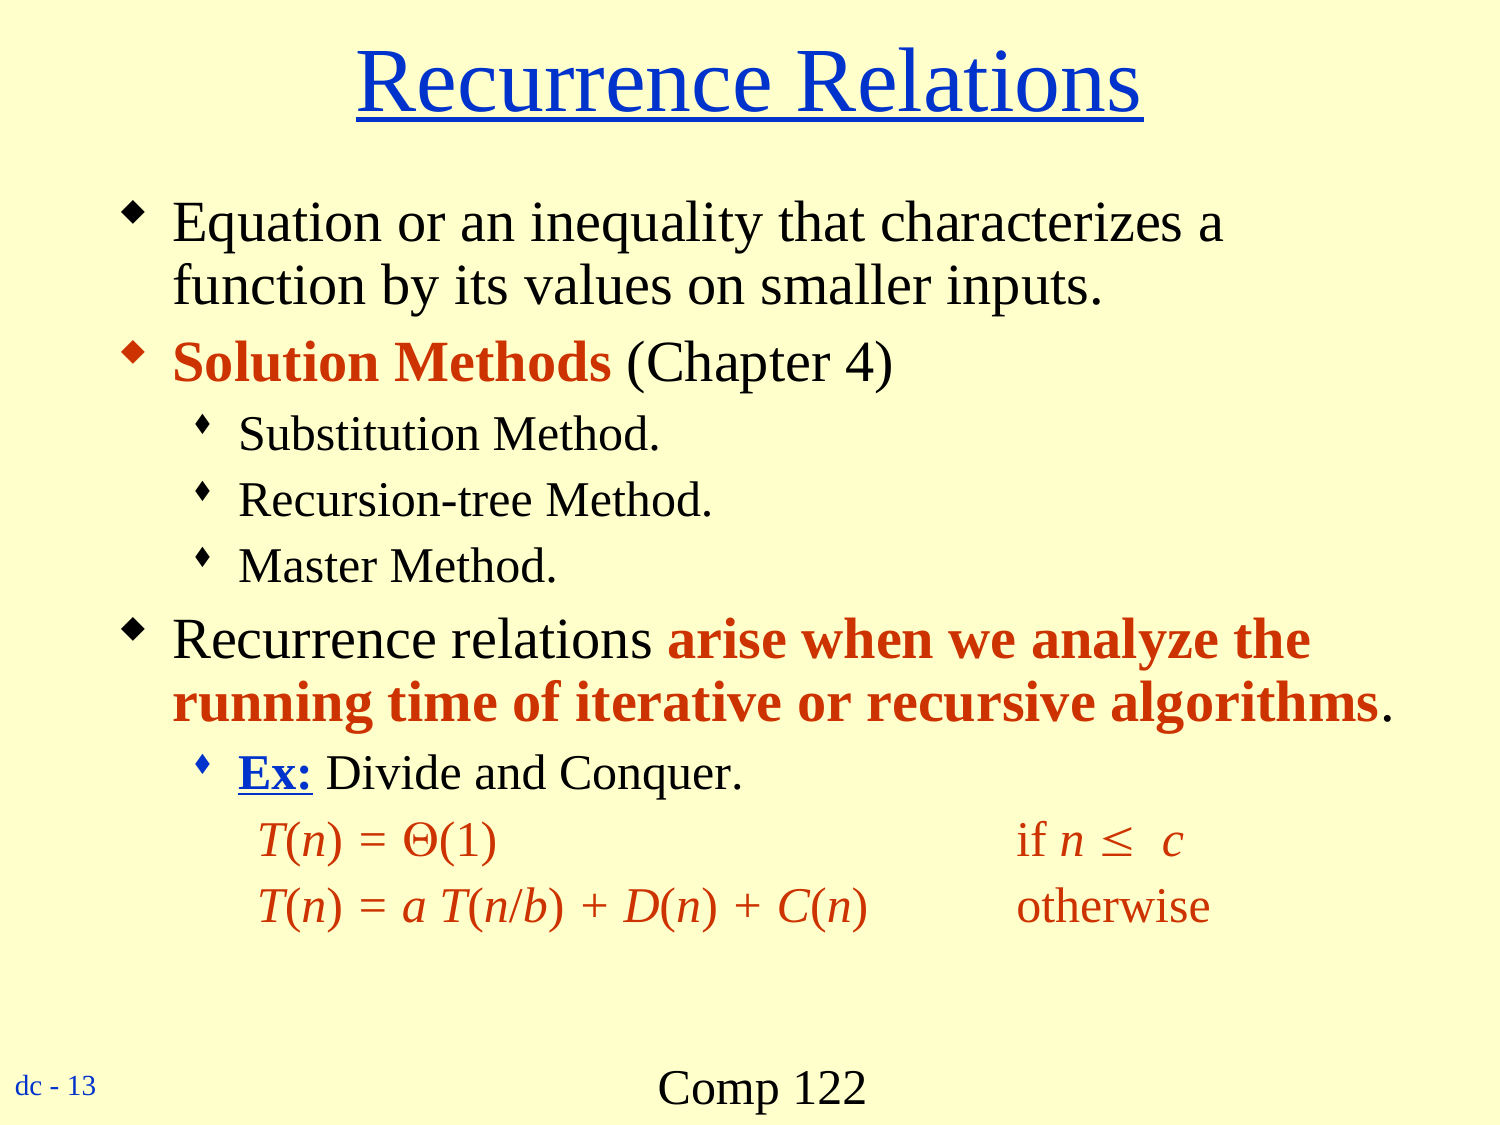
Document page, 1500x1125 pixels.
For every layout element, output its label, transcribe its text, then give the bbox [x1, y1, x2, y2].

list Equation or an inequality that characterizes a function by its values on smaller inputs. Solution Methods (Chapter 4) Substitution Method. Recursion-tree Method. Master Method. Recurrence relations arise when we analyze the running time of iterative or recursive algorithms. Ex: Divide and Conquer. T(n) = (1) if n  c T(n) = a T(n/b) + D(n) + C(n) otherwise [101, 183, 1420, 999]
title Recurrence Relations [0, 0, 1500, 150]
